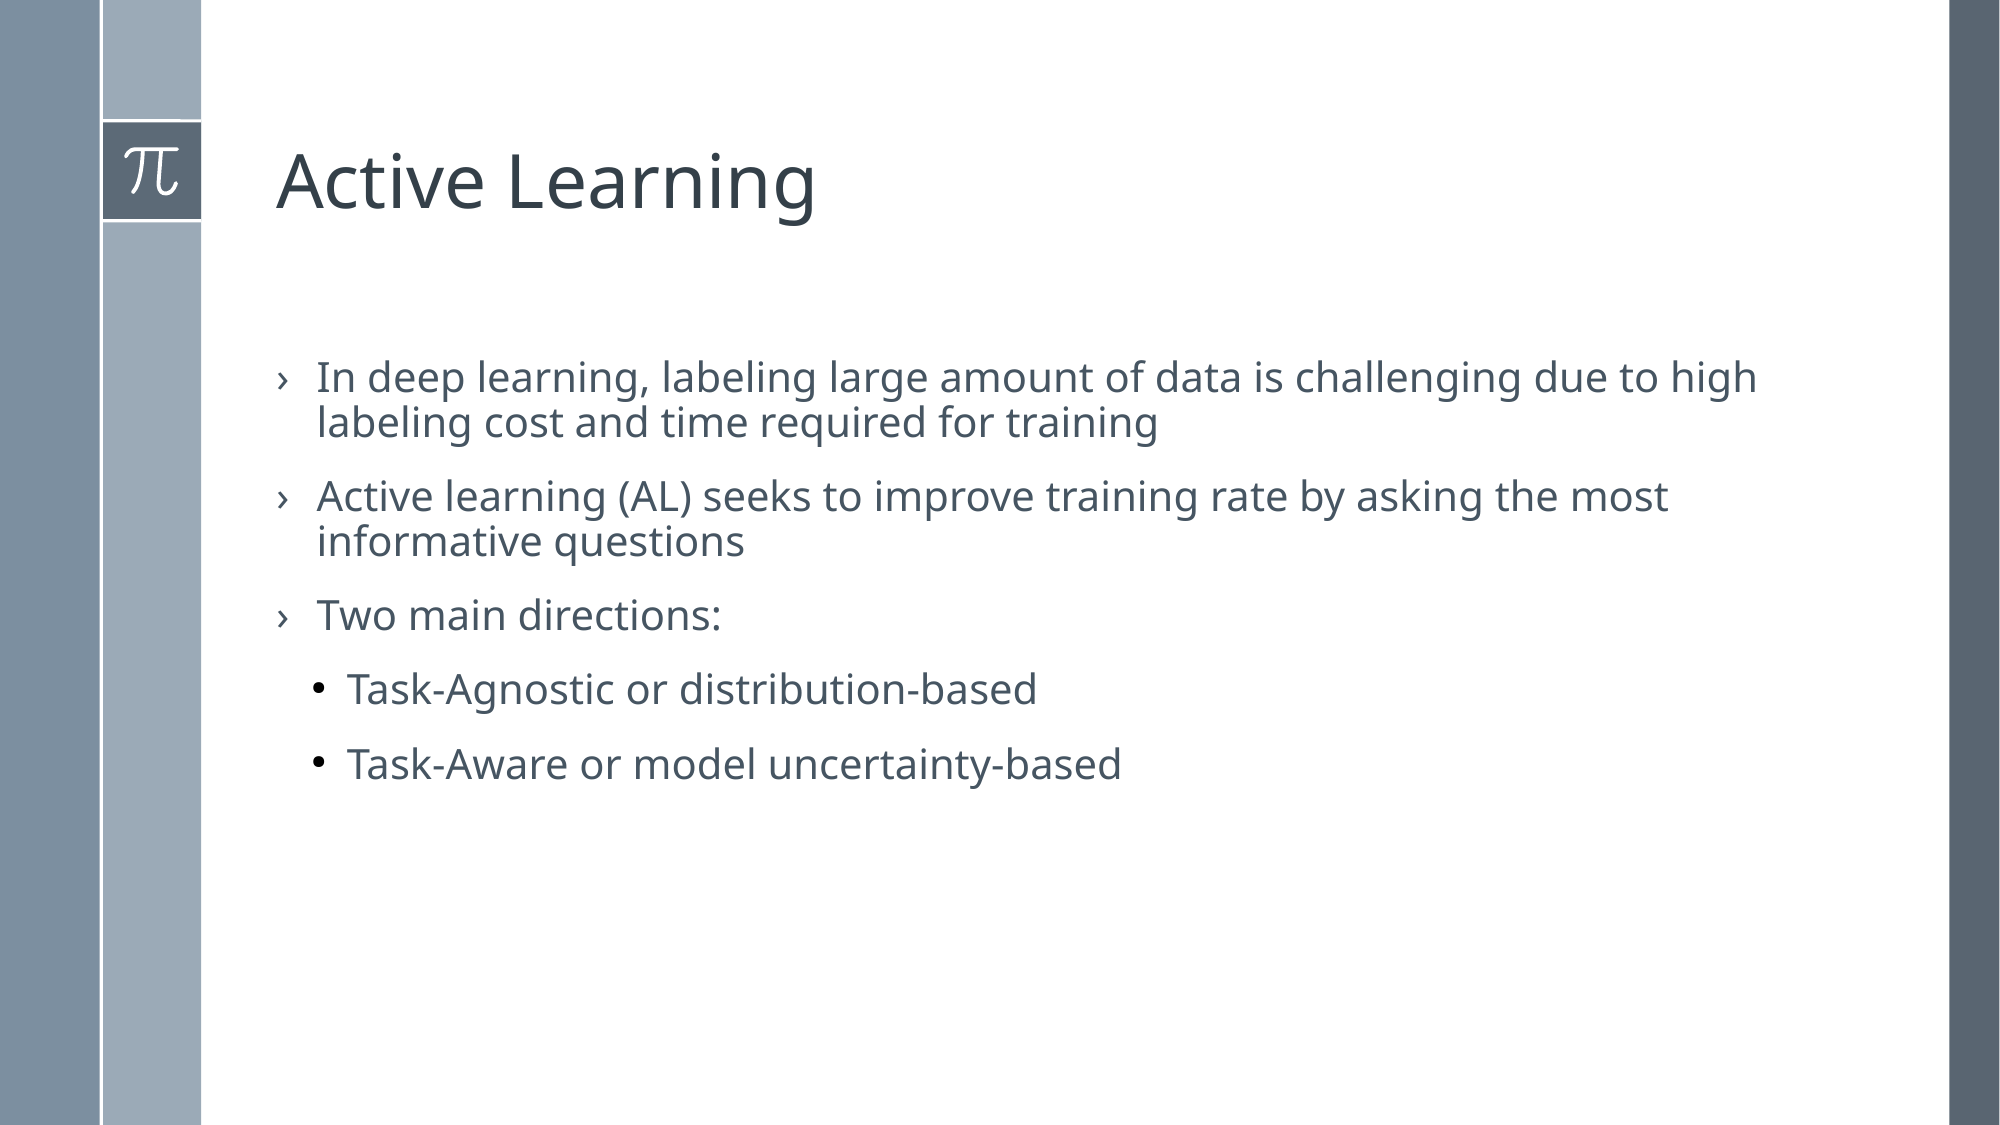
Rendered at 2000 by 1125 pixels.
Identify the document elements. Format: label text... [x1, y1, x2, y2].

text_box In deep learning, labeling large amount of data is challenging due to high labeling cost and time required for training Active learning (AL) seeks to improve training rate by asking the most informative questions Two main directions: Task-Agnostic or distribution-based Task-Aware or model uncertainty-based [261, 262, 1845, 1013]
text_box Active Learning [261, 29, 1867, 233]
